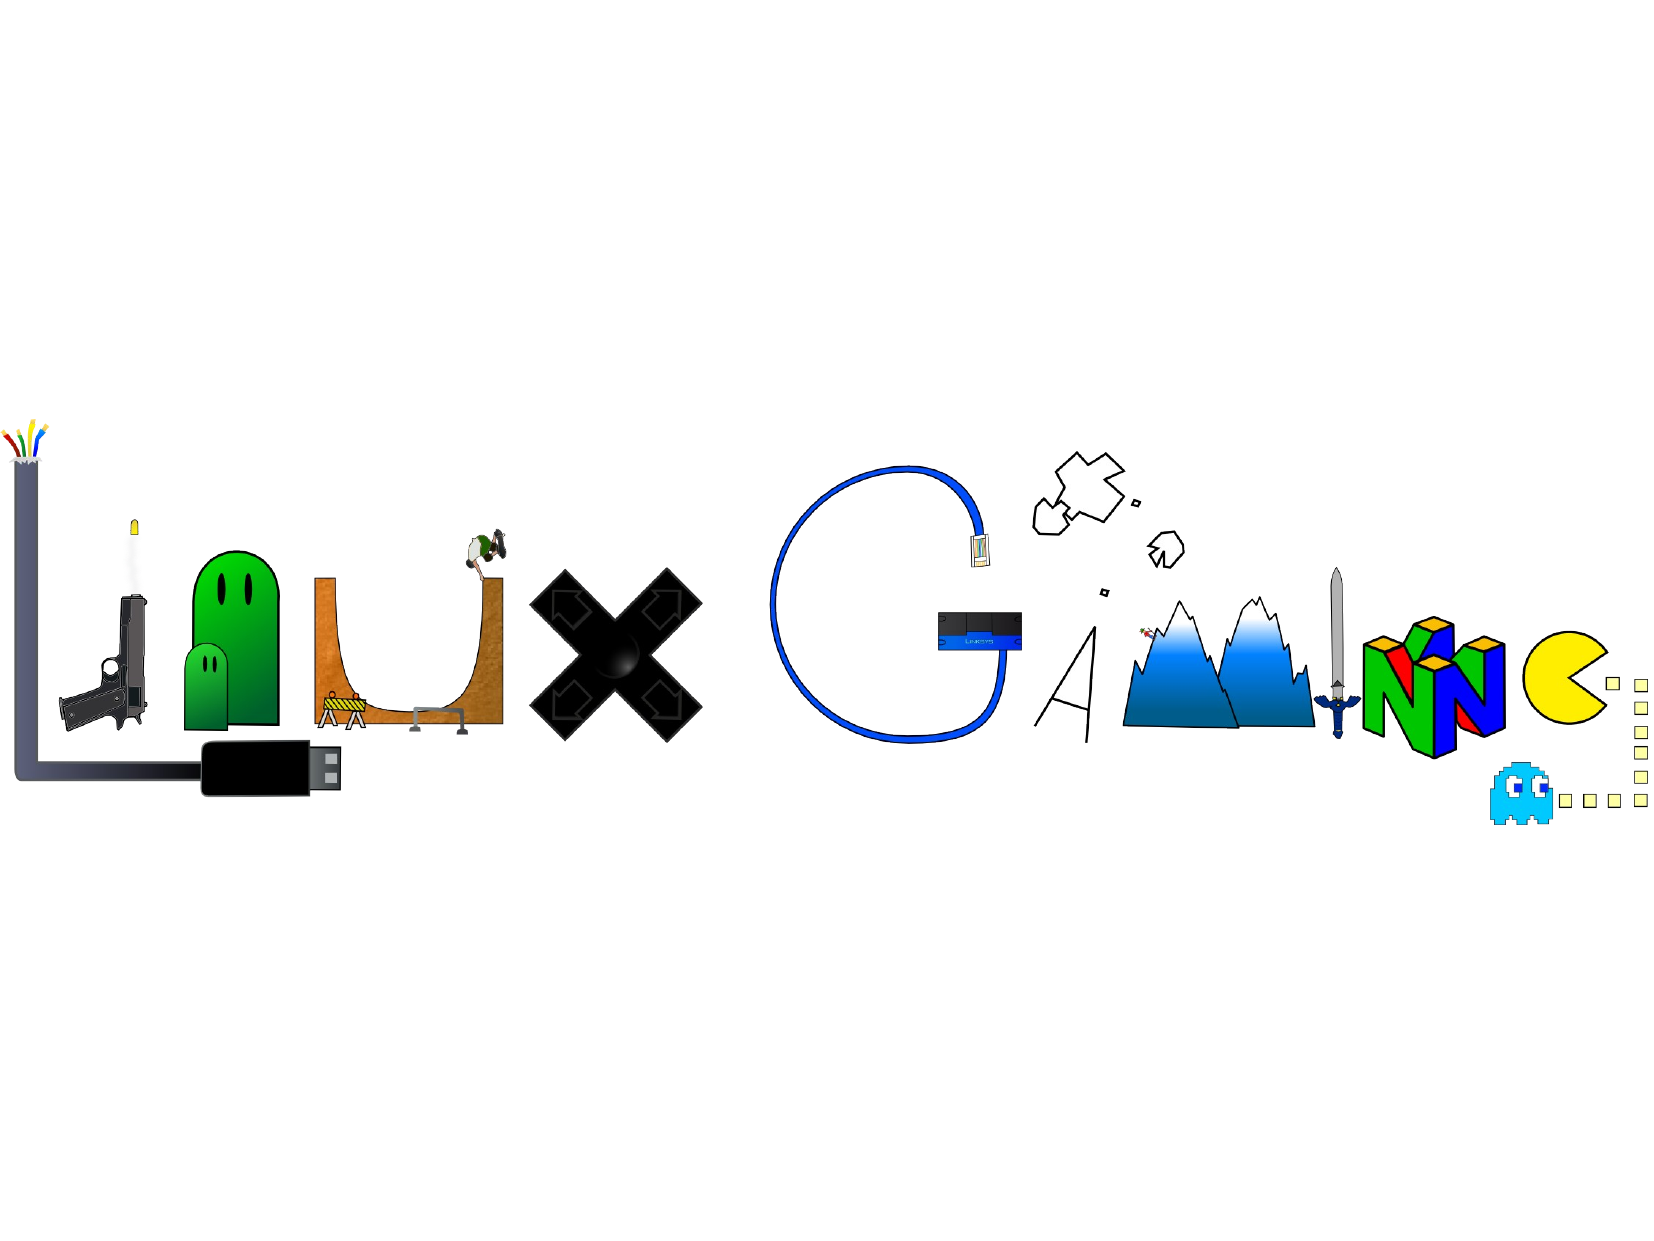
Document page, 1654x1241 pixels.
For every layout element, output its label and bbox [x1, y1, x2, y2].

picture [0, 419, 1648, 826]
